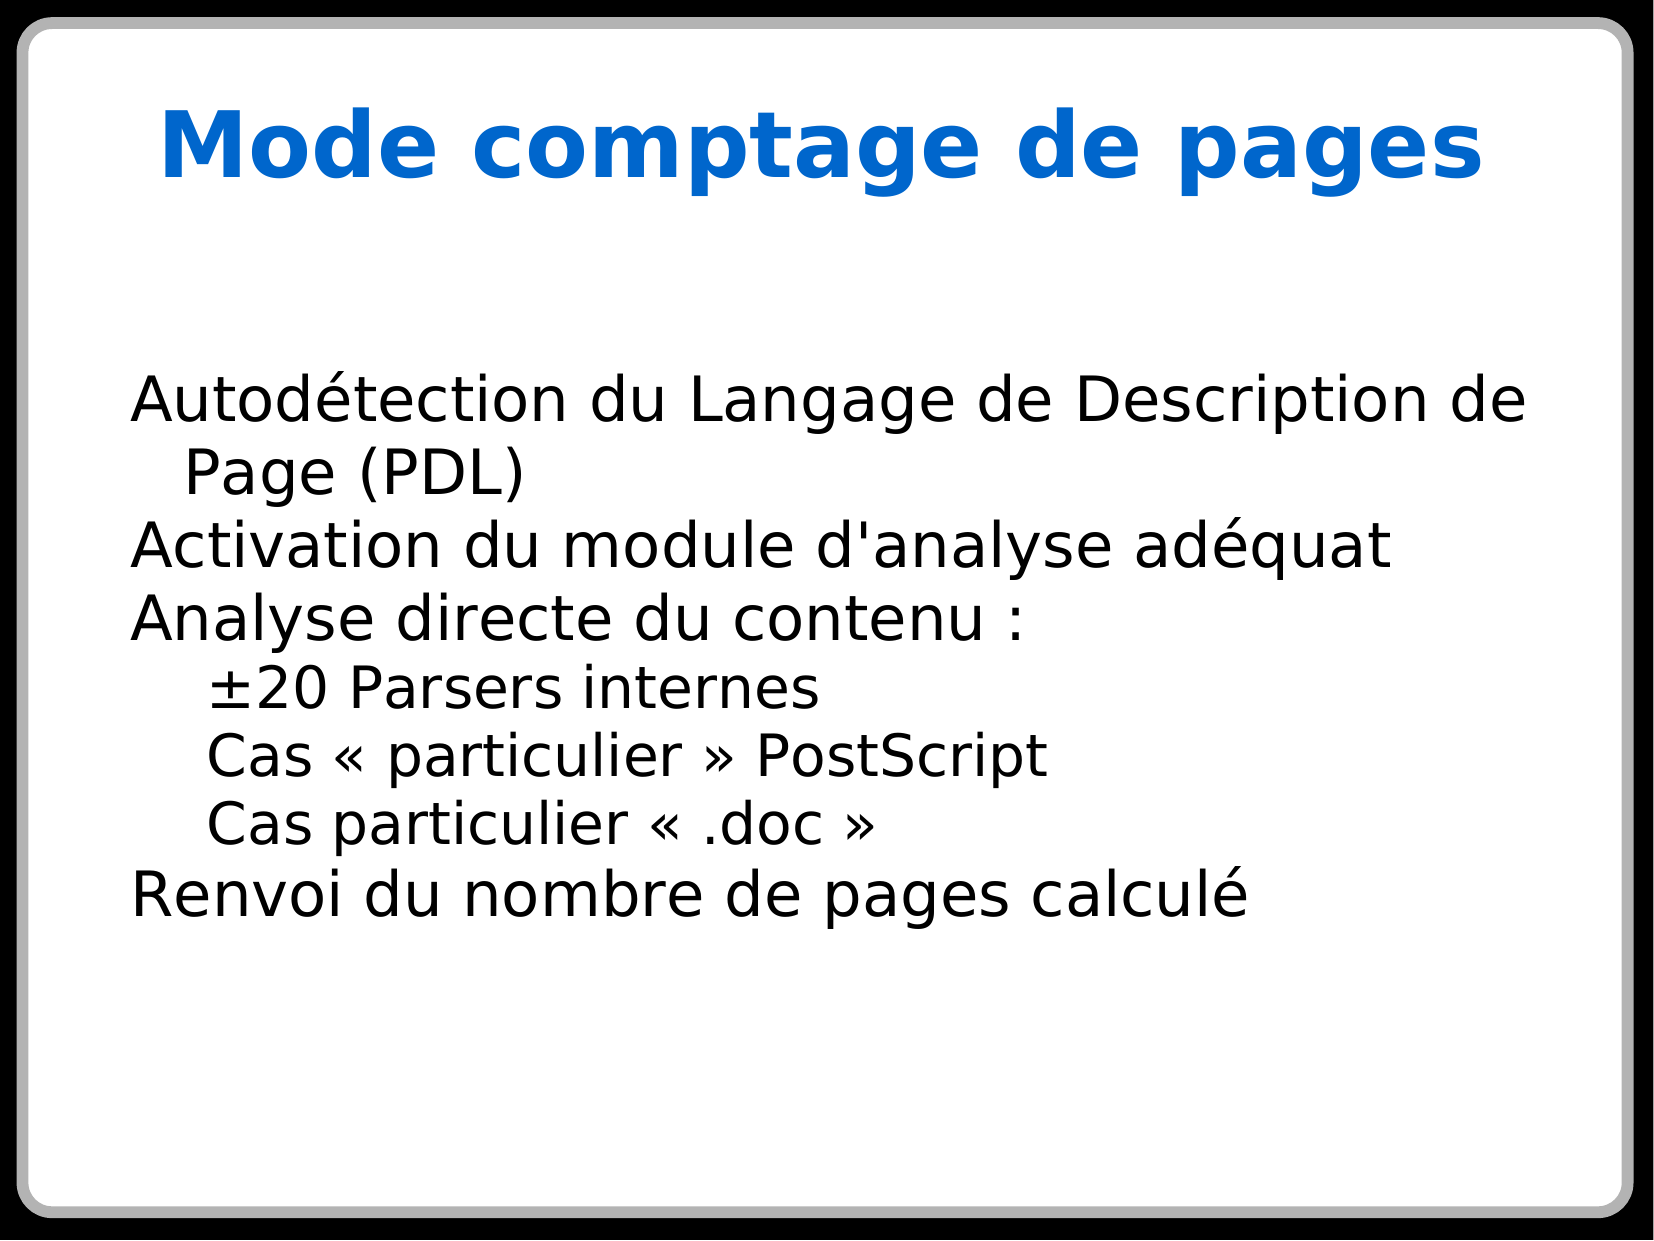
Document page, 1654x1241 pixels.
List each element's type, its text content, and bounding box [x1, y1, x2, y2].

title Mode comptage de pages [67, 91, 1577, 199]
list Autodétection du Langage de Description de Page (PDL) Activation du module d'analyse adéquat Analyse directe du contenu : ±20 Parsers internes Cas « particulier » PostScript Cas particulier « .doc » Renvoi du nombre de pages calculé [112, 363, 1534, 1164]
